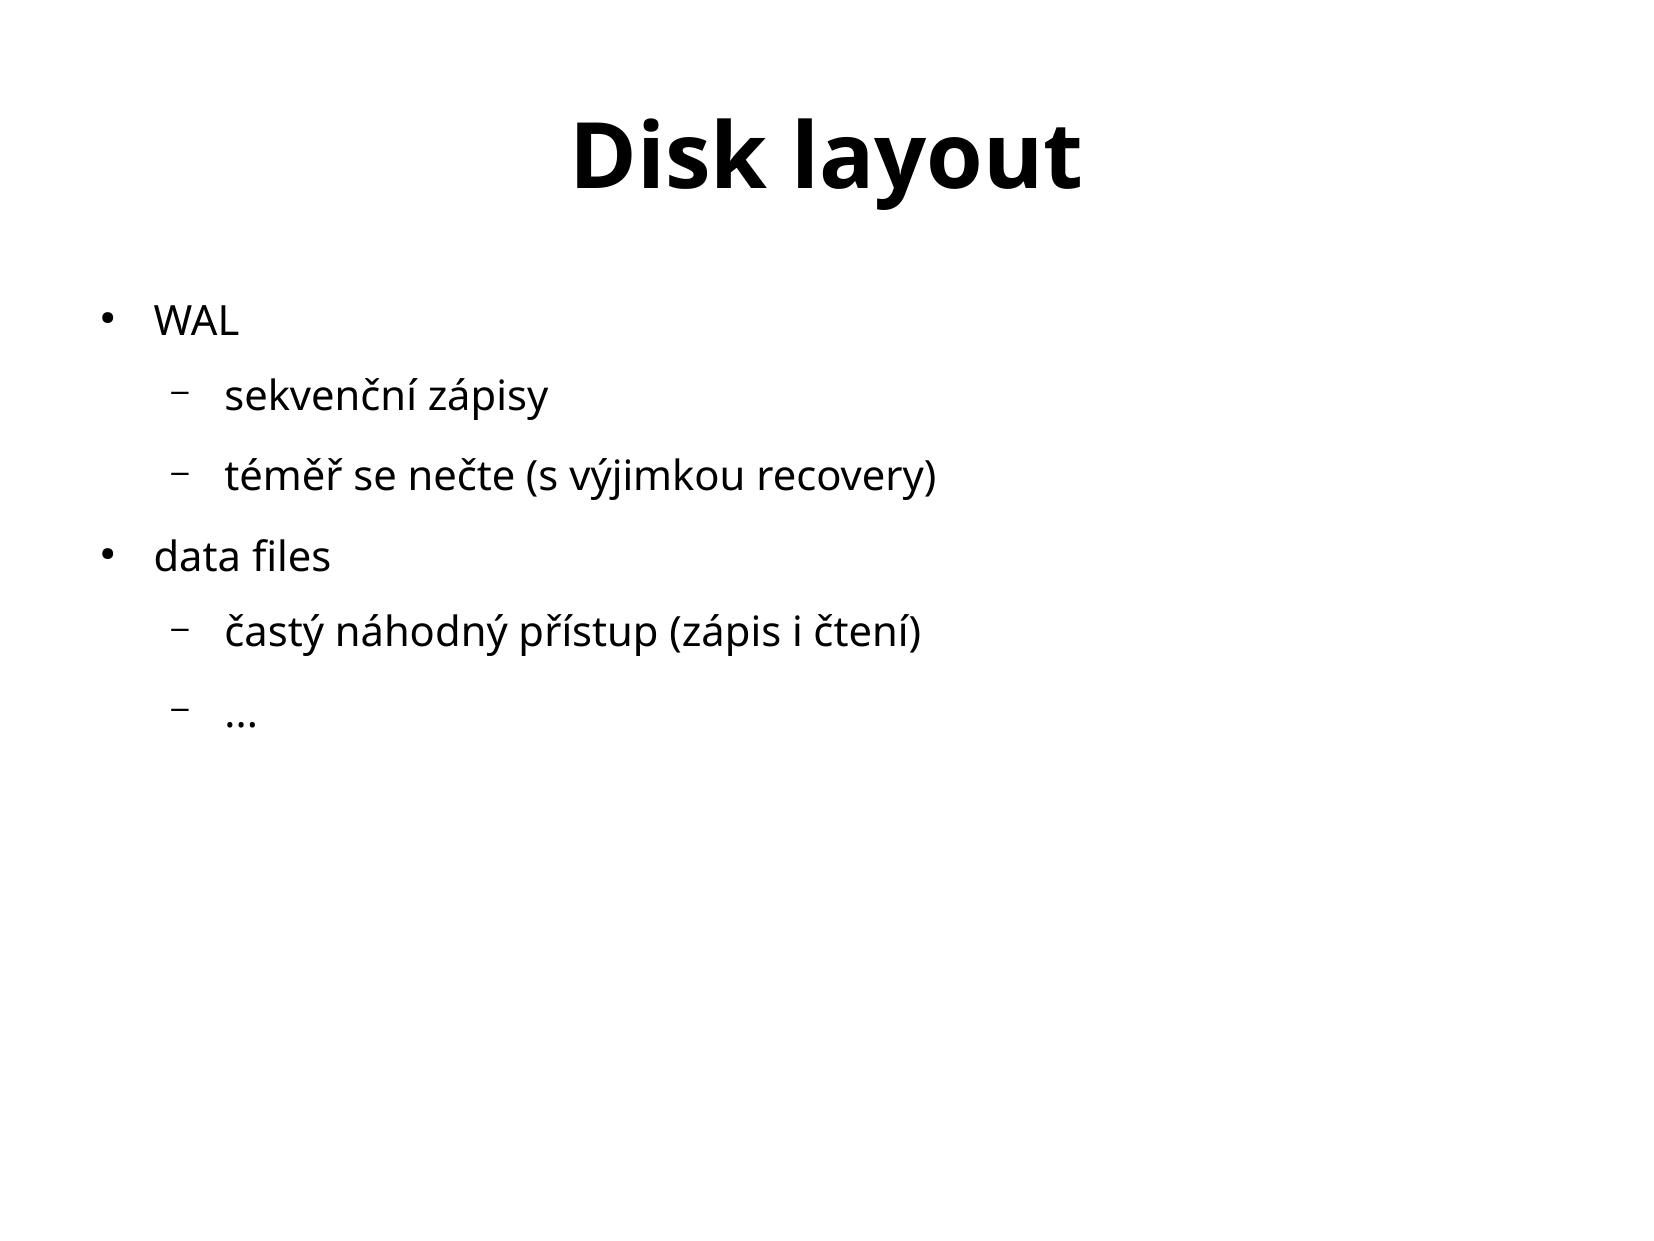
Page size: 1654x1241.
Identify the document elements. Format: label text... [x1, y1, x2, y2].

list WAL sekvenční zápisy téměř se nečte (s výjimkou recovery) data files častý náhodný přístup (zápis i čtení) ... [82, 290, 1538, 1010]
title Disk layout [82, 49, 1571, 257]
